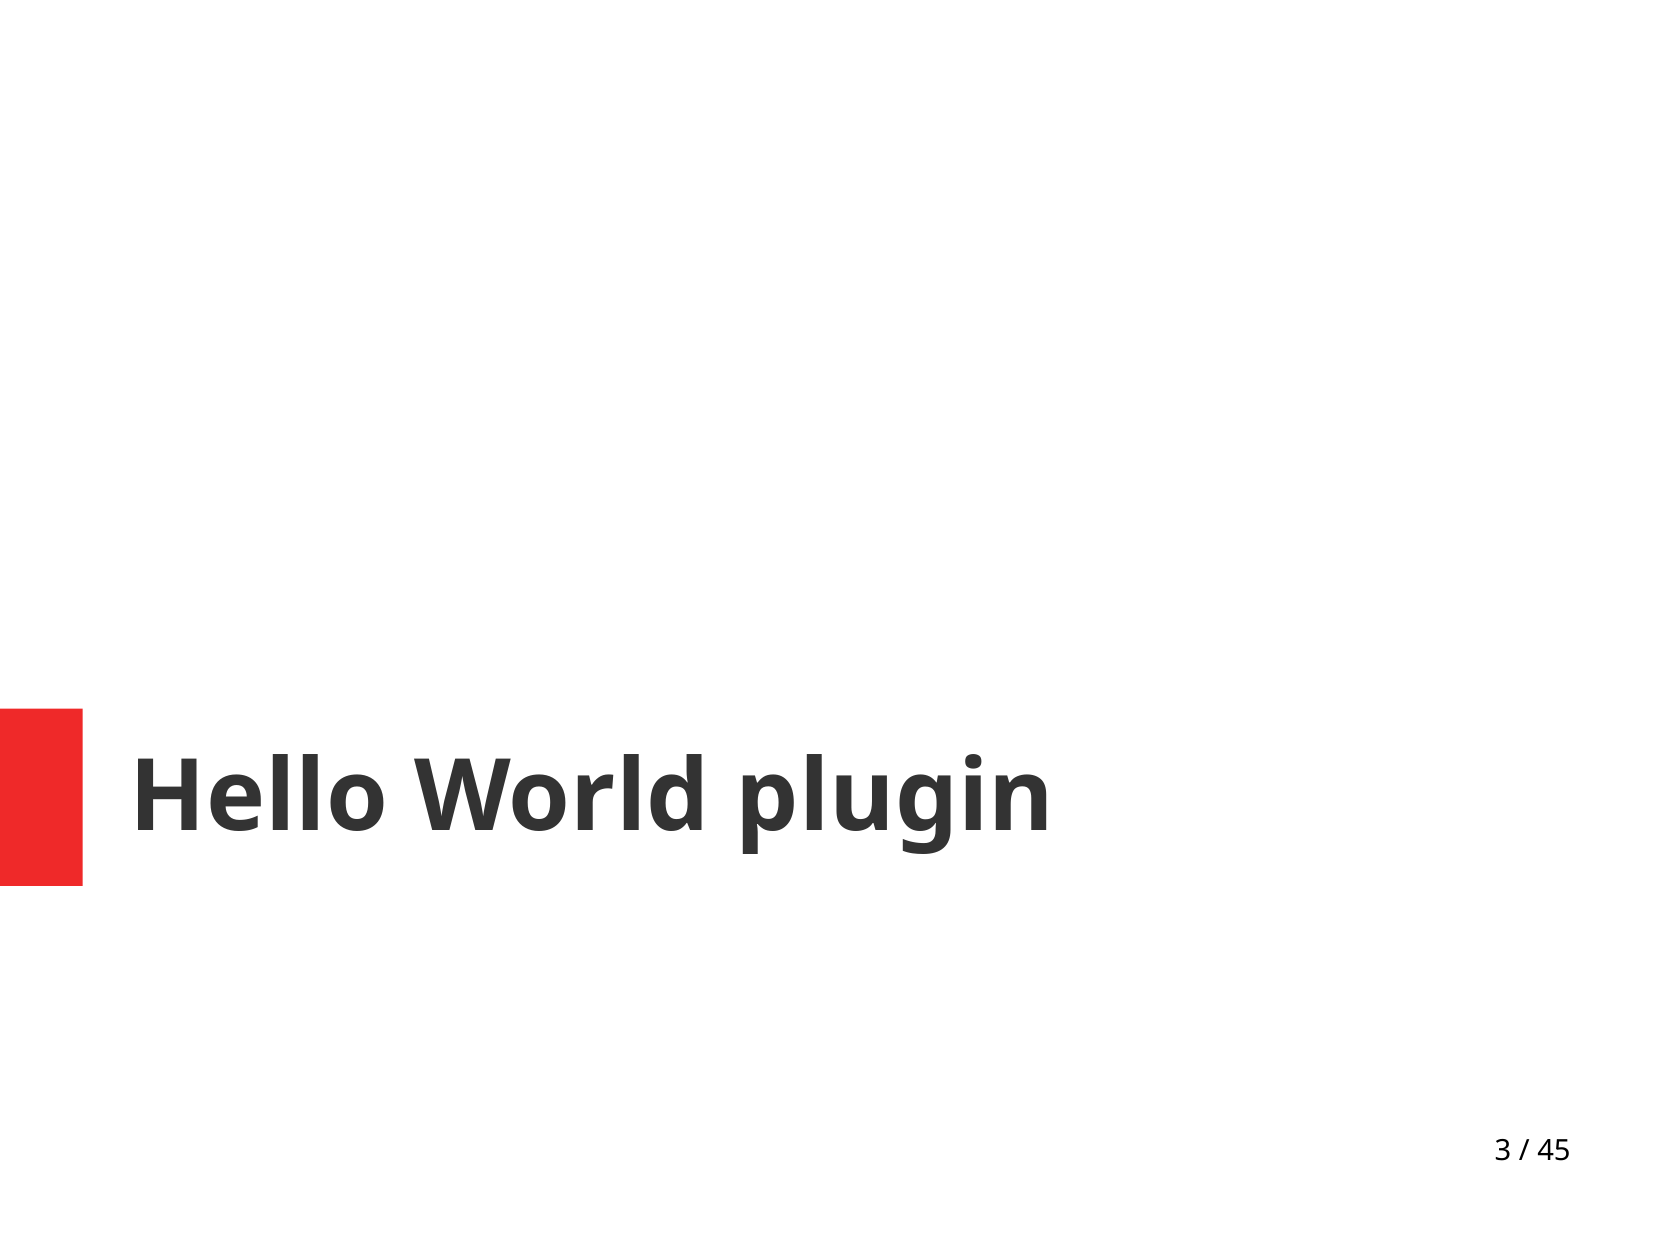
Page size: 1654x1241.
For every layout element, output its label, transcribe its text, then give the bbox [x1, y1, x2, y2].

title Hello World plugin [129, 673, 1536, 910]
